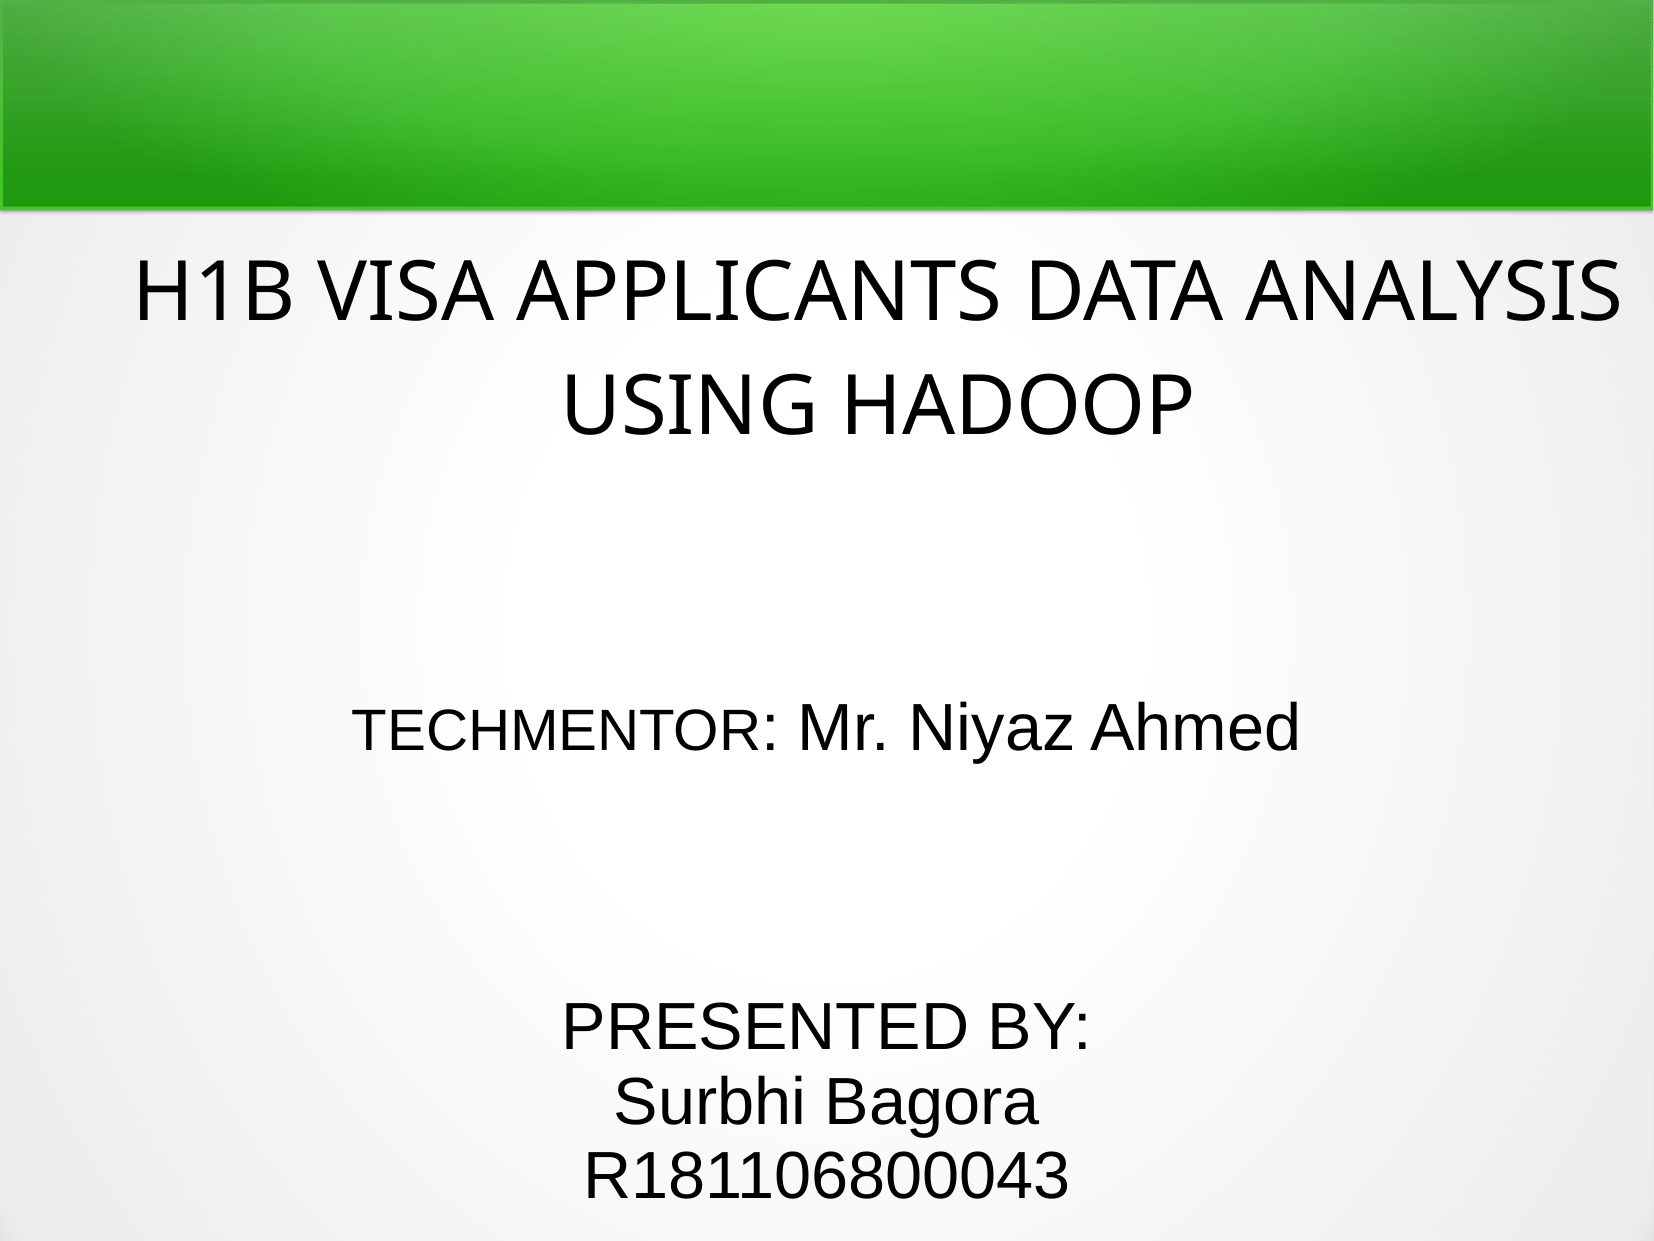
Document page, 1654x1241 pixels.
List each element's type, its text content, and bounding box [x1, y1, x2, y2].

text_box H1B VISA APPLICANTS DATA ANALYSIS USING HADOOP [73, 224, 1654, 1241]
subtitle TECHMENTOR: Mr. Niyaz Ahmed PRESENTED BY: Surbhi Bagora R181106800043 [82, 30, 1571, 224]
